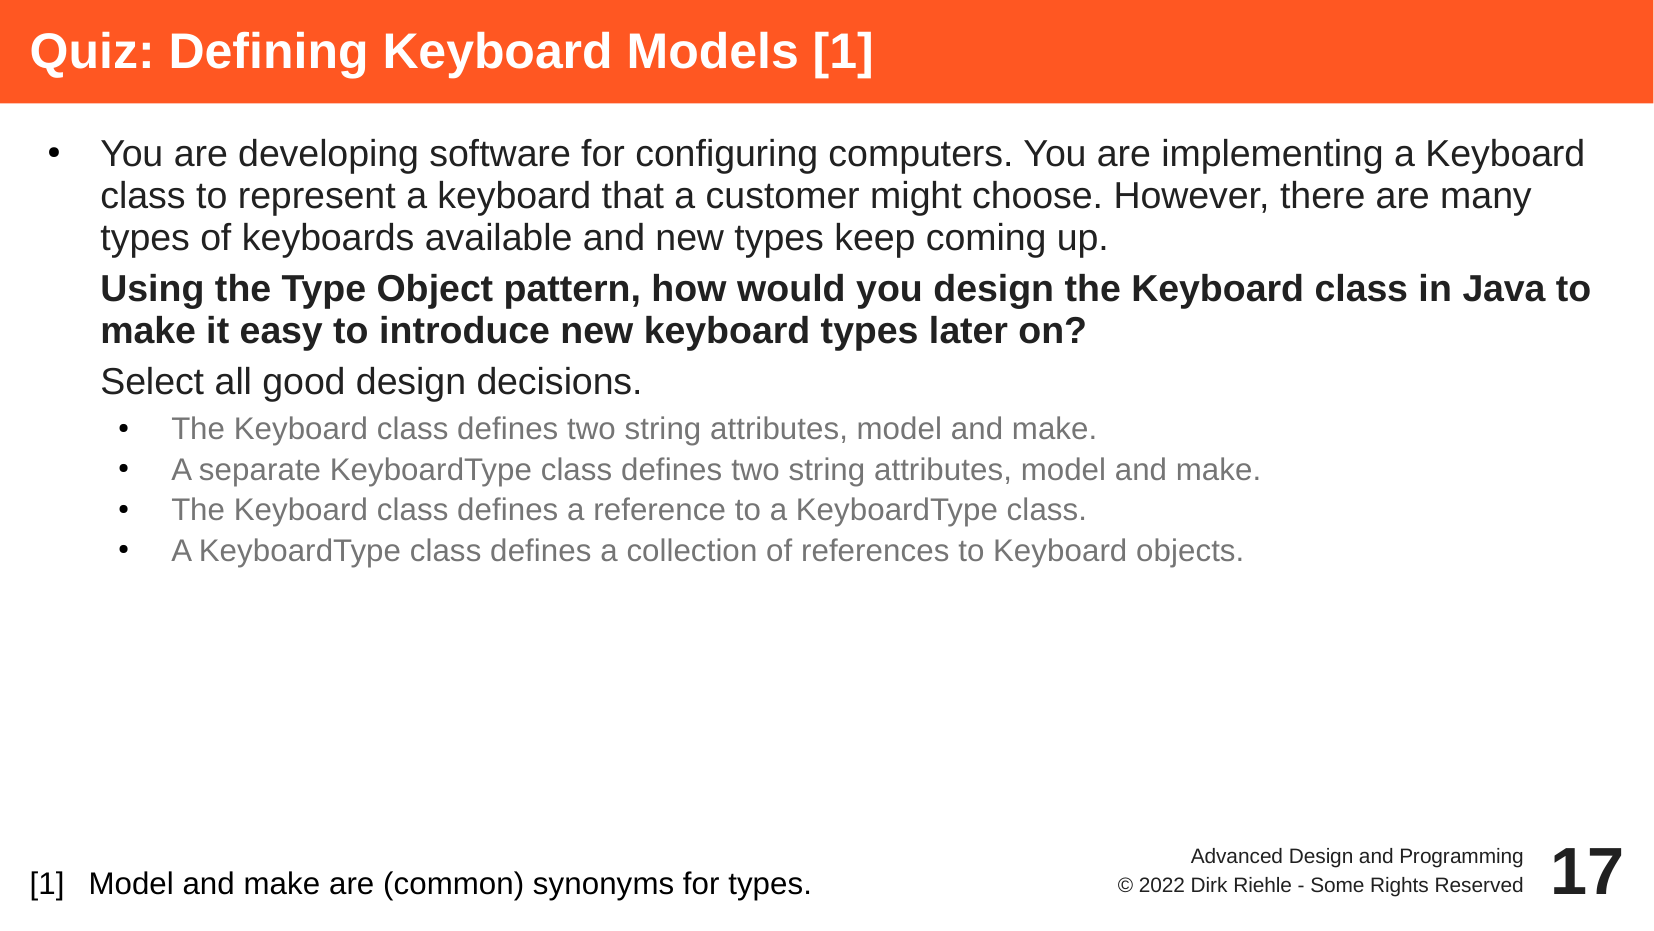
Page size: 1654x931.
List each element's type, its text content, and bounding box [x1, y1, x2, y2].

list You are developing software for configuring computers. You are implementing a Keyboard class to represent a keyboard that a customer might choose. However, there are many types of keyboards available and new types keep coming up. Using the Type Object pattern, how would you design the Keyboard class in Java to make it easy to introduce new keyboard types later on? Select all good design decisions. The Keyboard class defines two string attributes, model and make. A separate KeyboardType class defines two string attributes, model and make. The Keyboard class defines a reference to a KeyboardType class. A KeyboardType class defines a collection of references to Keyboard objects. [29, 132, 1625, 813]
text_box [1] Model and make are (common) synonyms for types. [0, 693, 1182, 931]
title Quiz: Defining Keyboard Models [1] [0, 0, 1654, 104]
